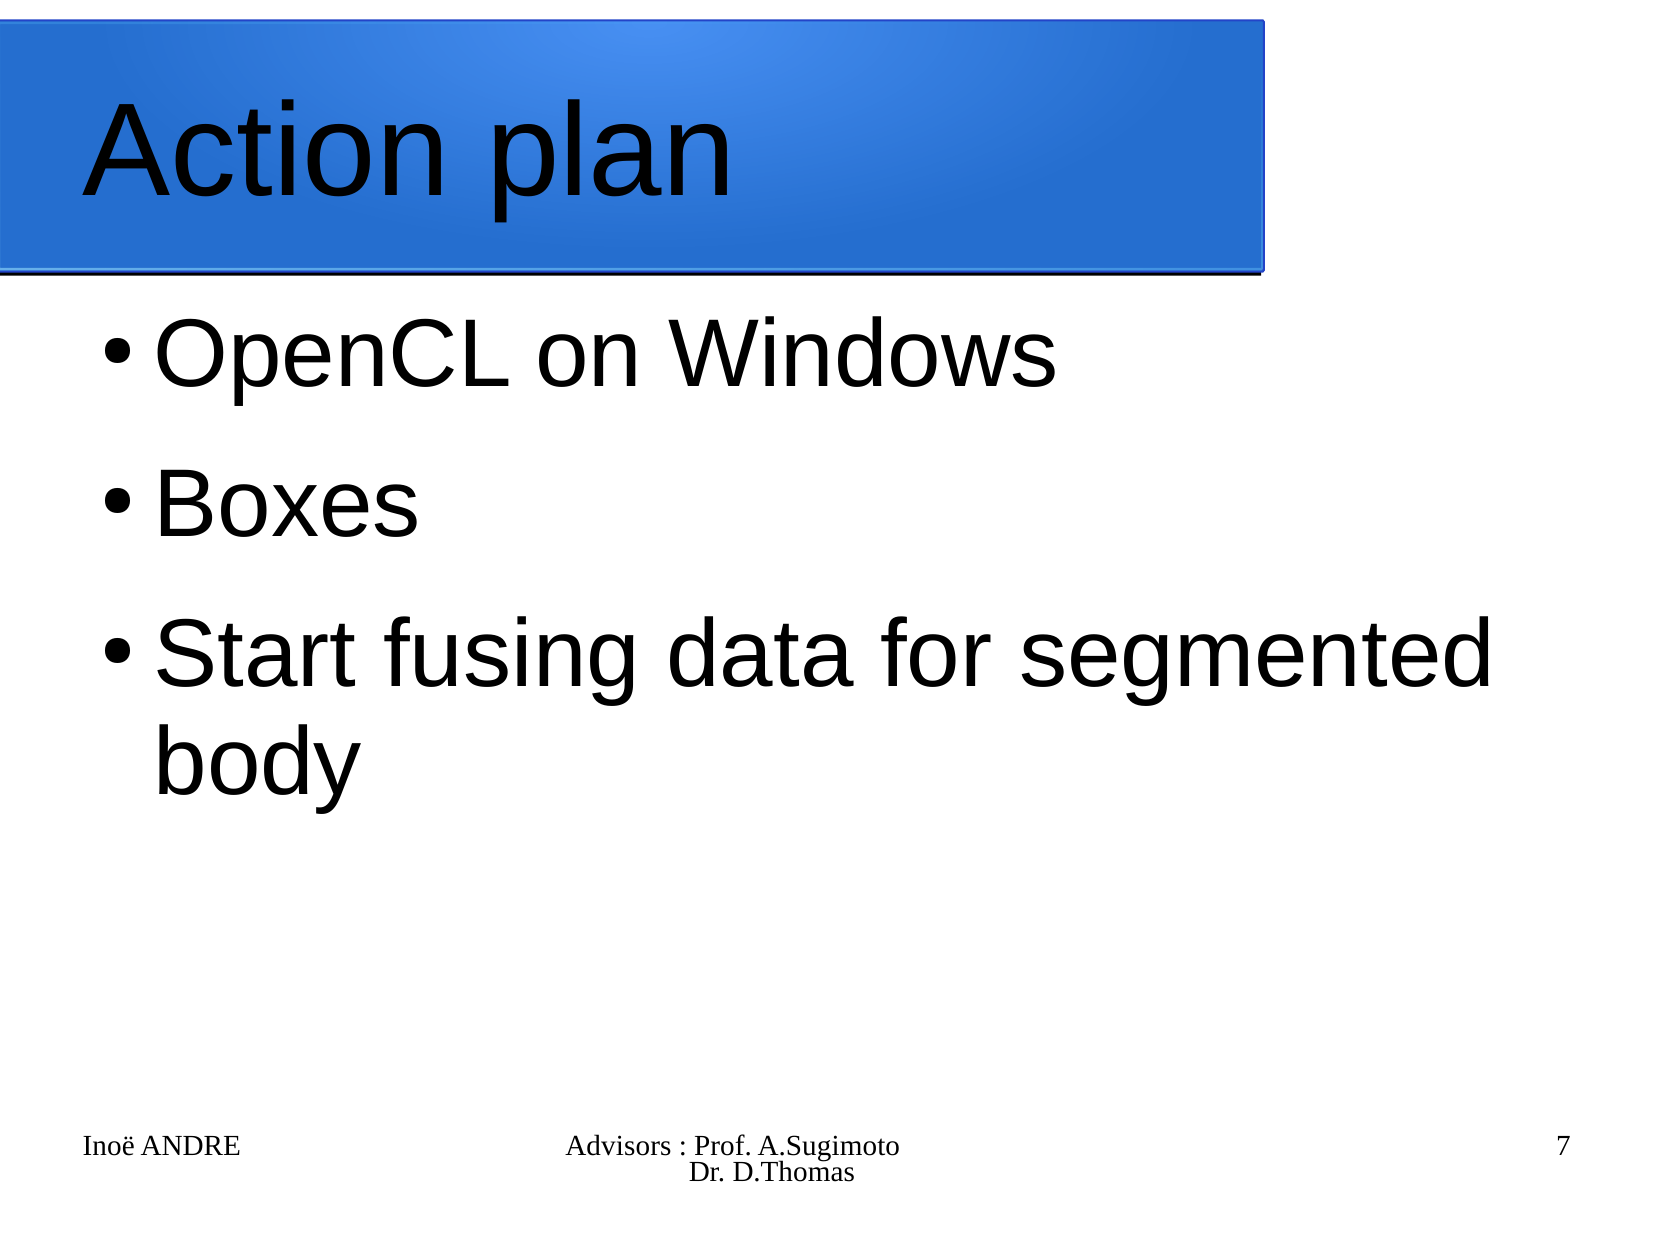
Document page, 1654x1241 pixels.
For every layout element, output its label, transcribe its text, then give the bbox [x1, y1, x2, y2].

list OpenCL on Windows Boxes Start fusing data for segmented body [82, 299, 1571, 1019]
title Action plan [82, 47, 1235, 252]
